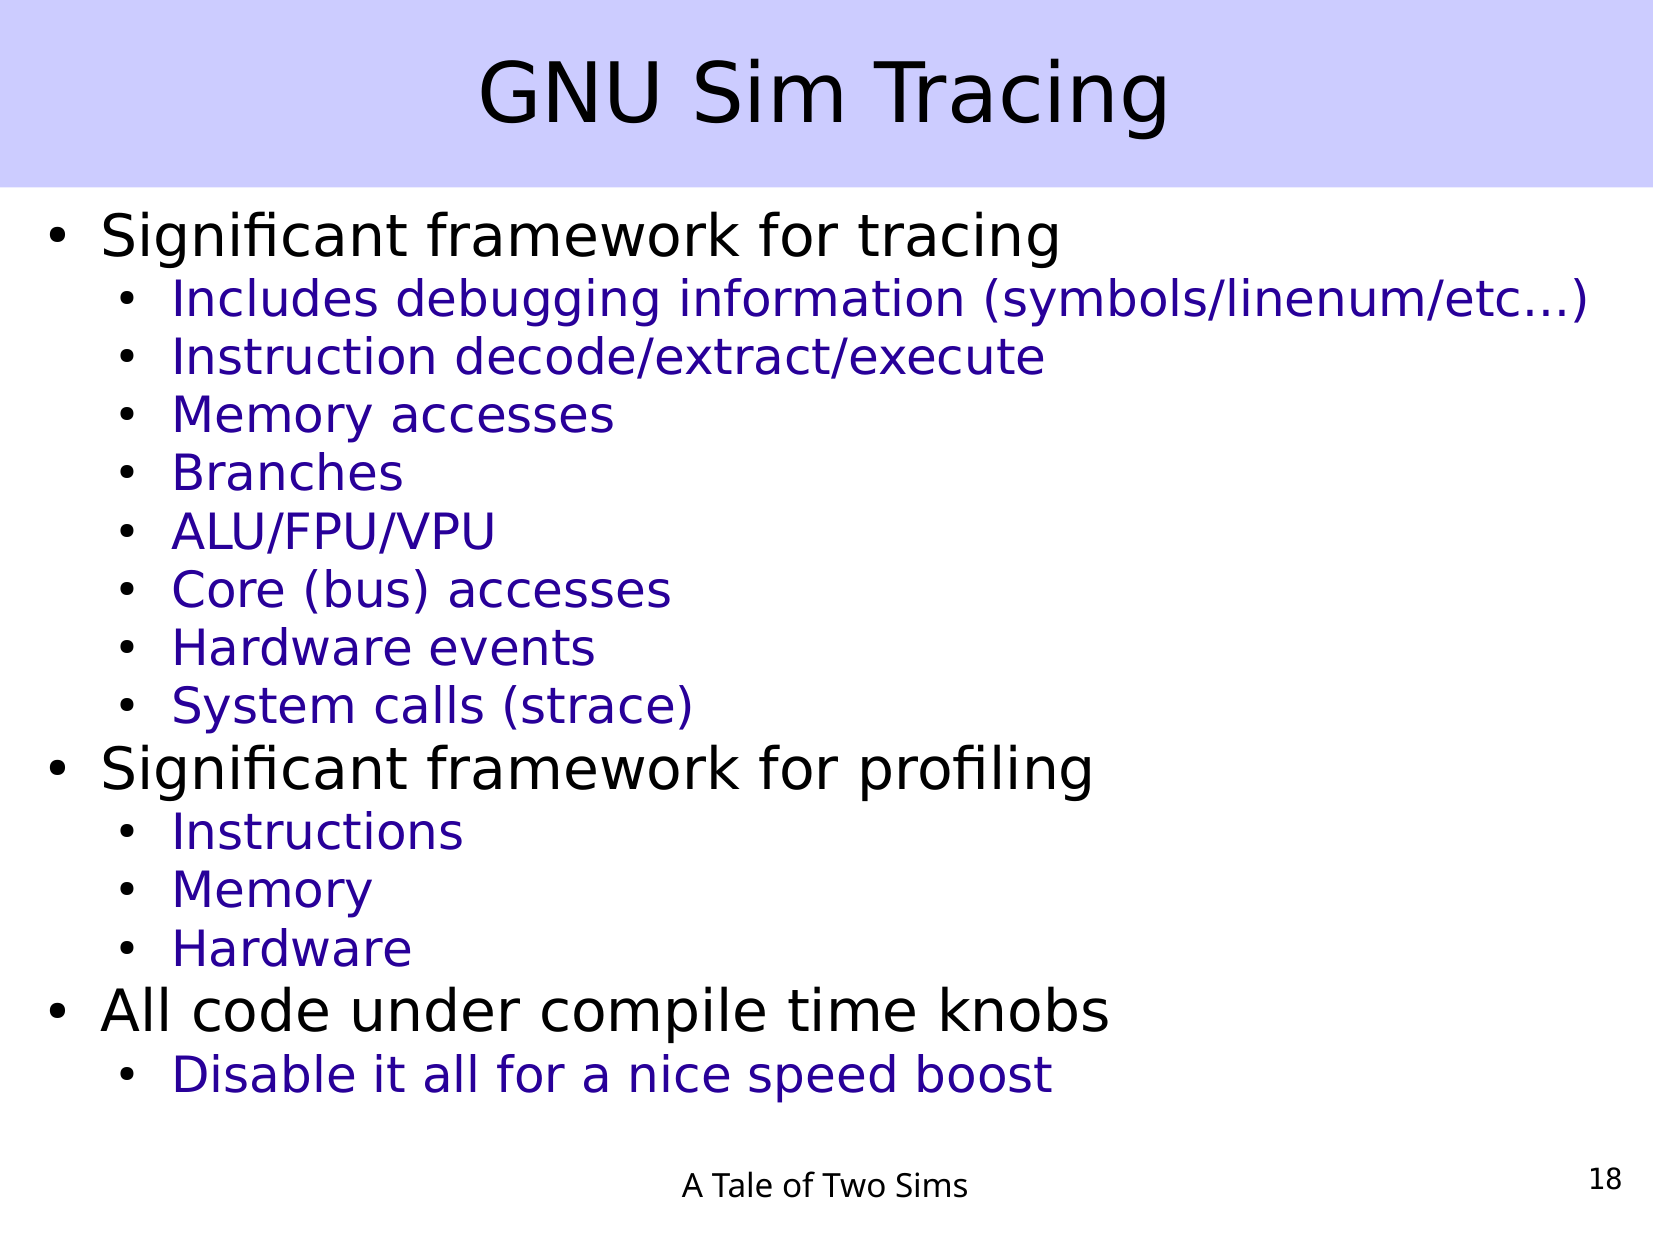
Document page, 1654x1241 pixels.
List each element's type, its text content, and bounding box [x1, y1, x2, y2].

title GNU Sim Tracing [0, 0, 1651, 188]
list Significant framework for tracing Includes debugging information (symbols/linenum/etc...) Instruction decode/extract/execute Memory accesses Branches ALU/FPU/VPU Core (bus) accesses Hardware events System calls (strace) Significant framework for profiling Instructions Memory Hardware All code under compile time knobs Disable it all for a nice speed boost [29, 201, 1620, 1151]
